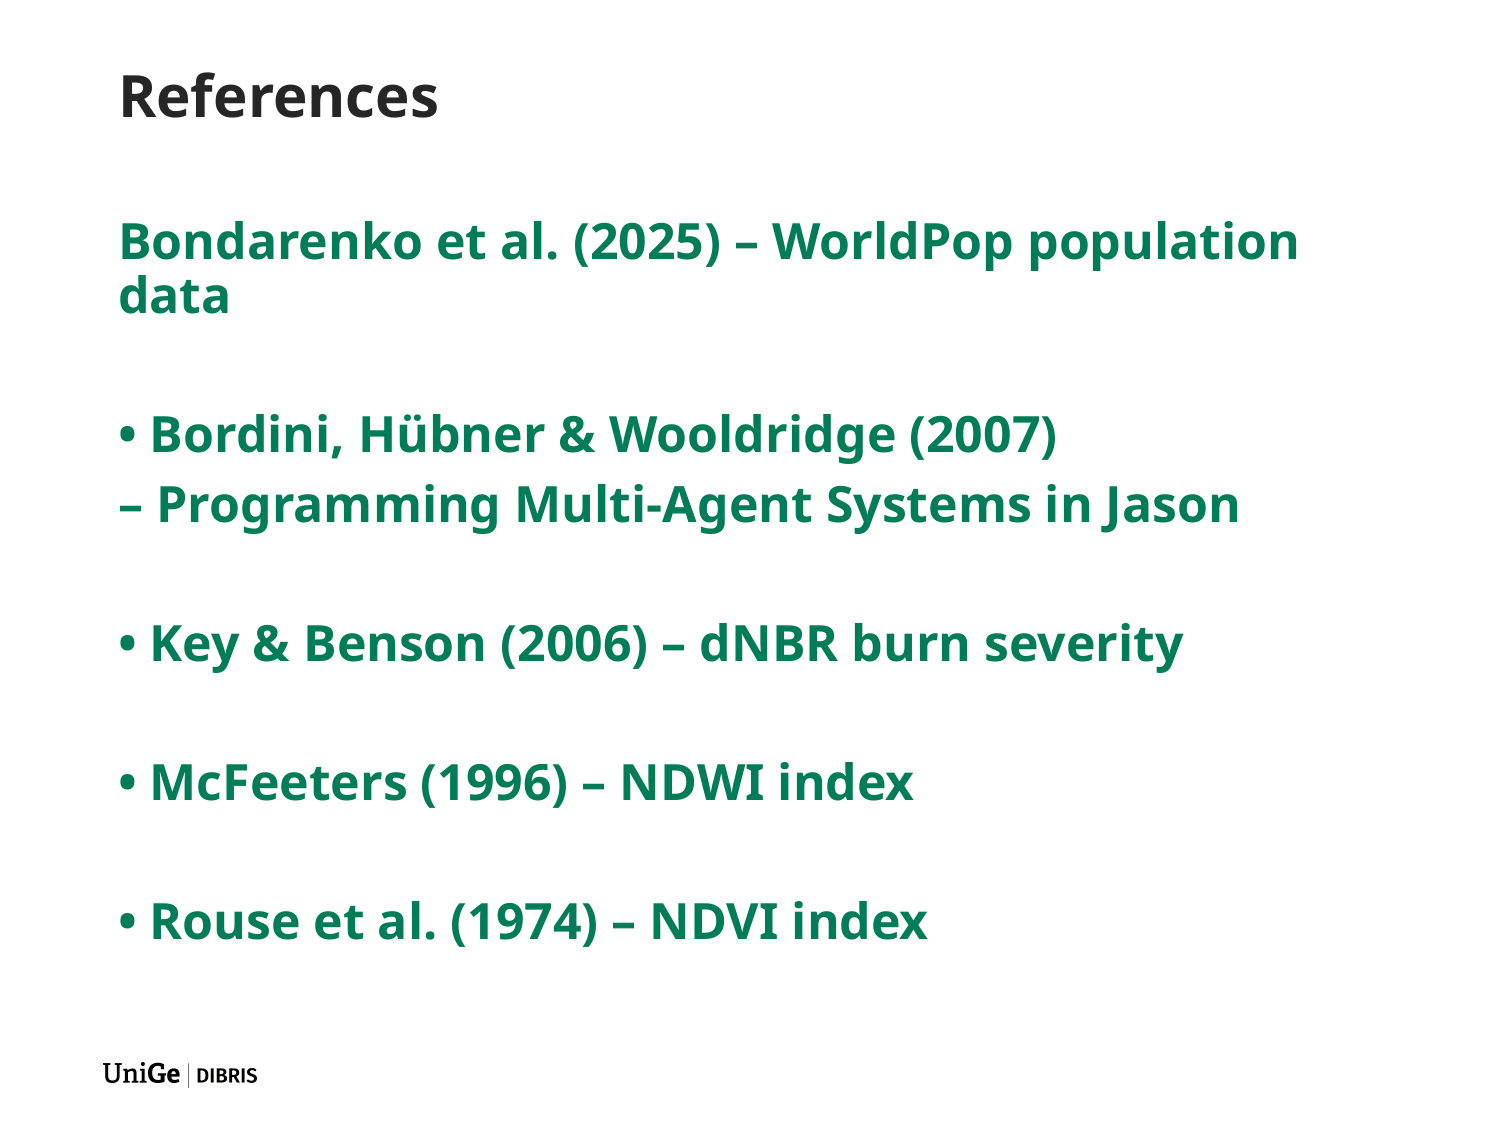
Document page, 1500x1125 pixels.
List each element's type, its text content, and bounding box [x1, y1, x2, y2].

text_box Bondarenko et al. (2025) – WorldPop population data • Bordini, Hübner & Wooldridge (2007) – Programming Multi-Agent Systems in Jason • Key & Benson (2006) – dNBR burn severity • McFeeters (1996) – NDWI index • Rouse et al. (1974) – NDVI index [103, 210, 1416, 1096]
text_box References [103, 59, 1397, 222]
